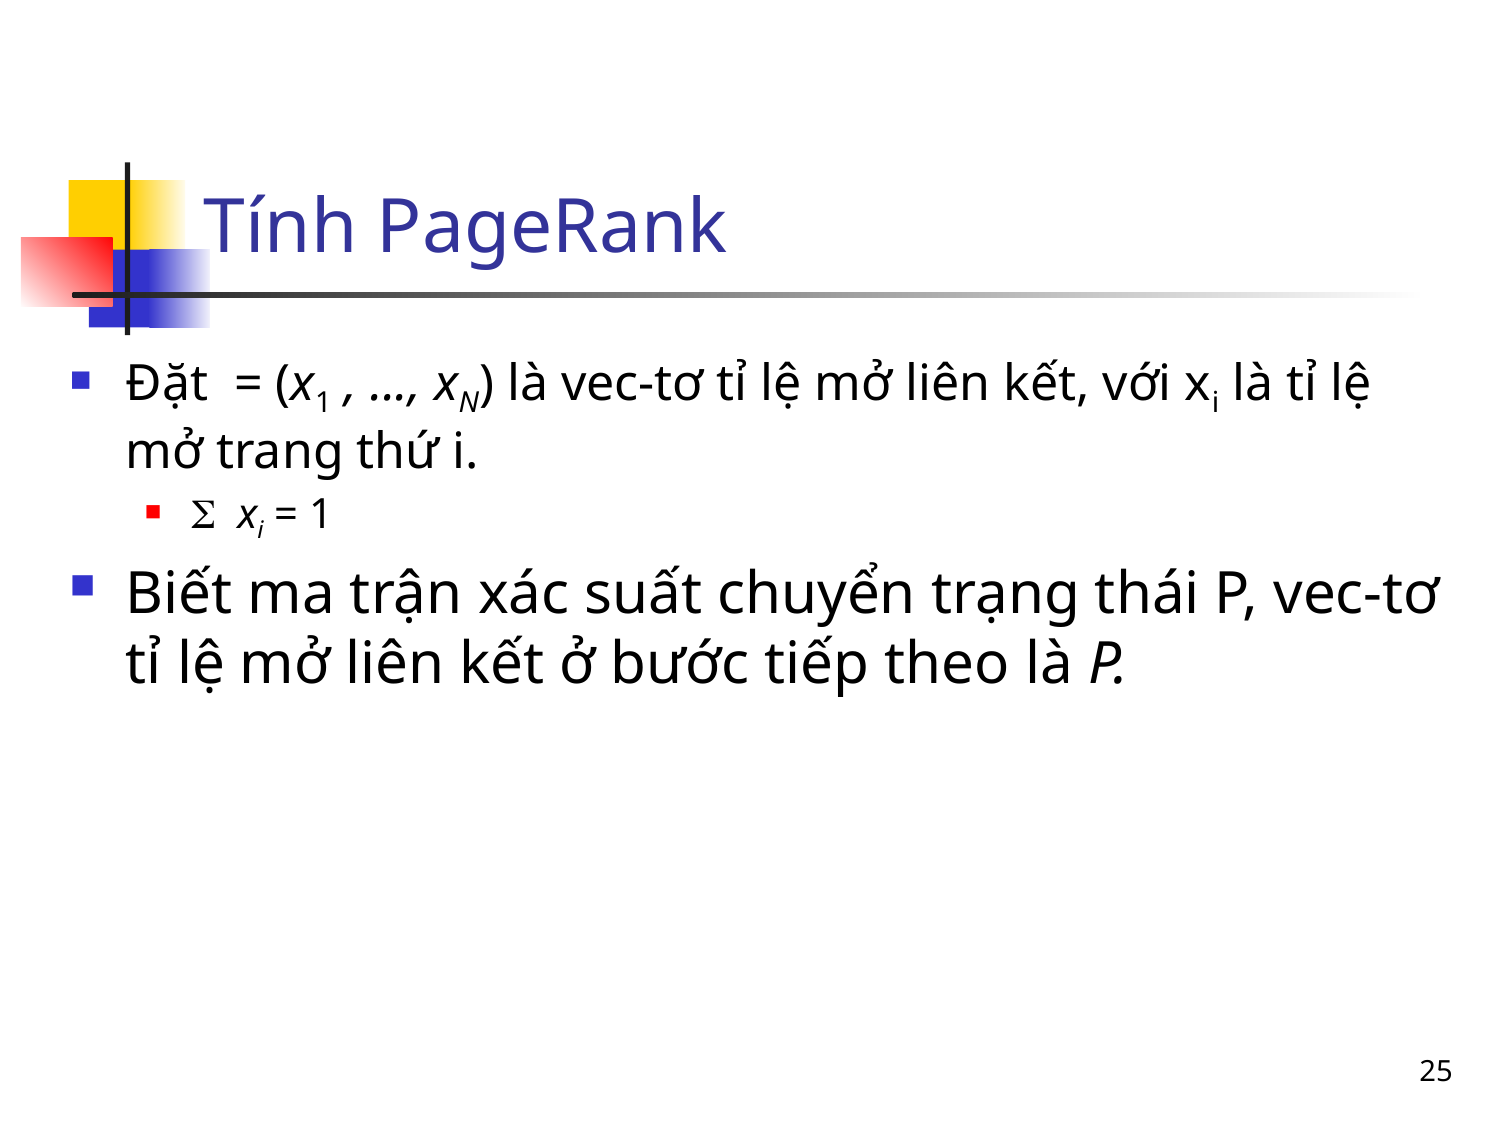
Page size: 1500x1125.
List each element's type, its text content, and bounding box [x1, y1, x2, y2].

title Tính PageRank [188, 35, 1468, 275]
list Đặt = (x1 , ..., xN) là vec-tơ tỉ lệ mở liên kết, với xi là tỉ lệ mở trang thứ i. S xi = 1 Biết ma trận xác suất chuyển trạng thái P, vec-tơ tỉ lệ mở liên kết ở bước tiếp theo là P. [54, 342, 1468, 1100]
